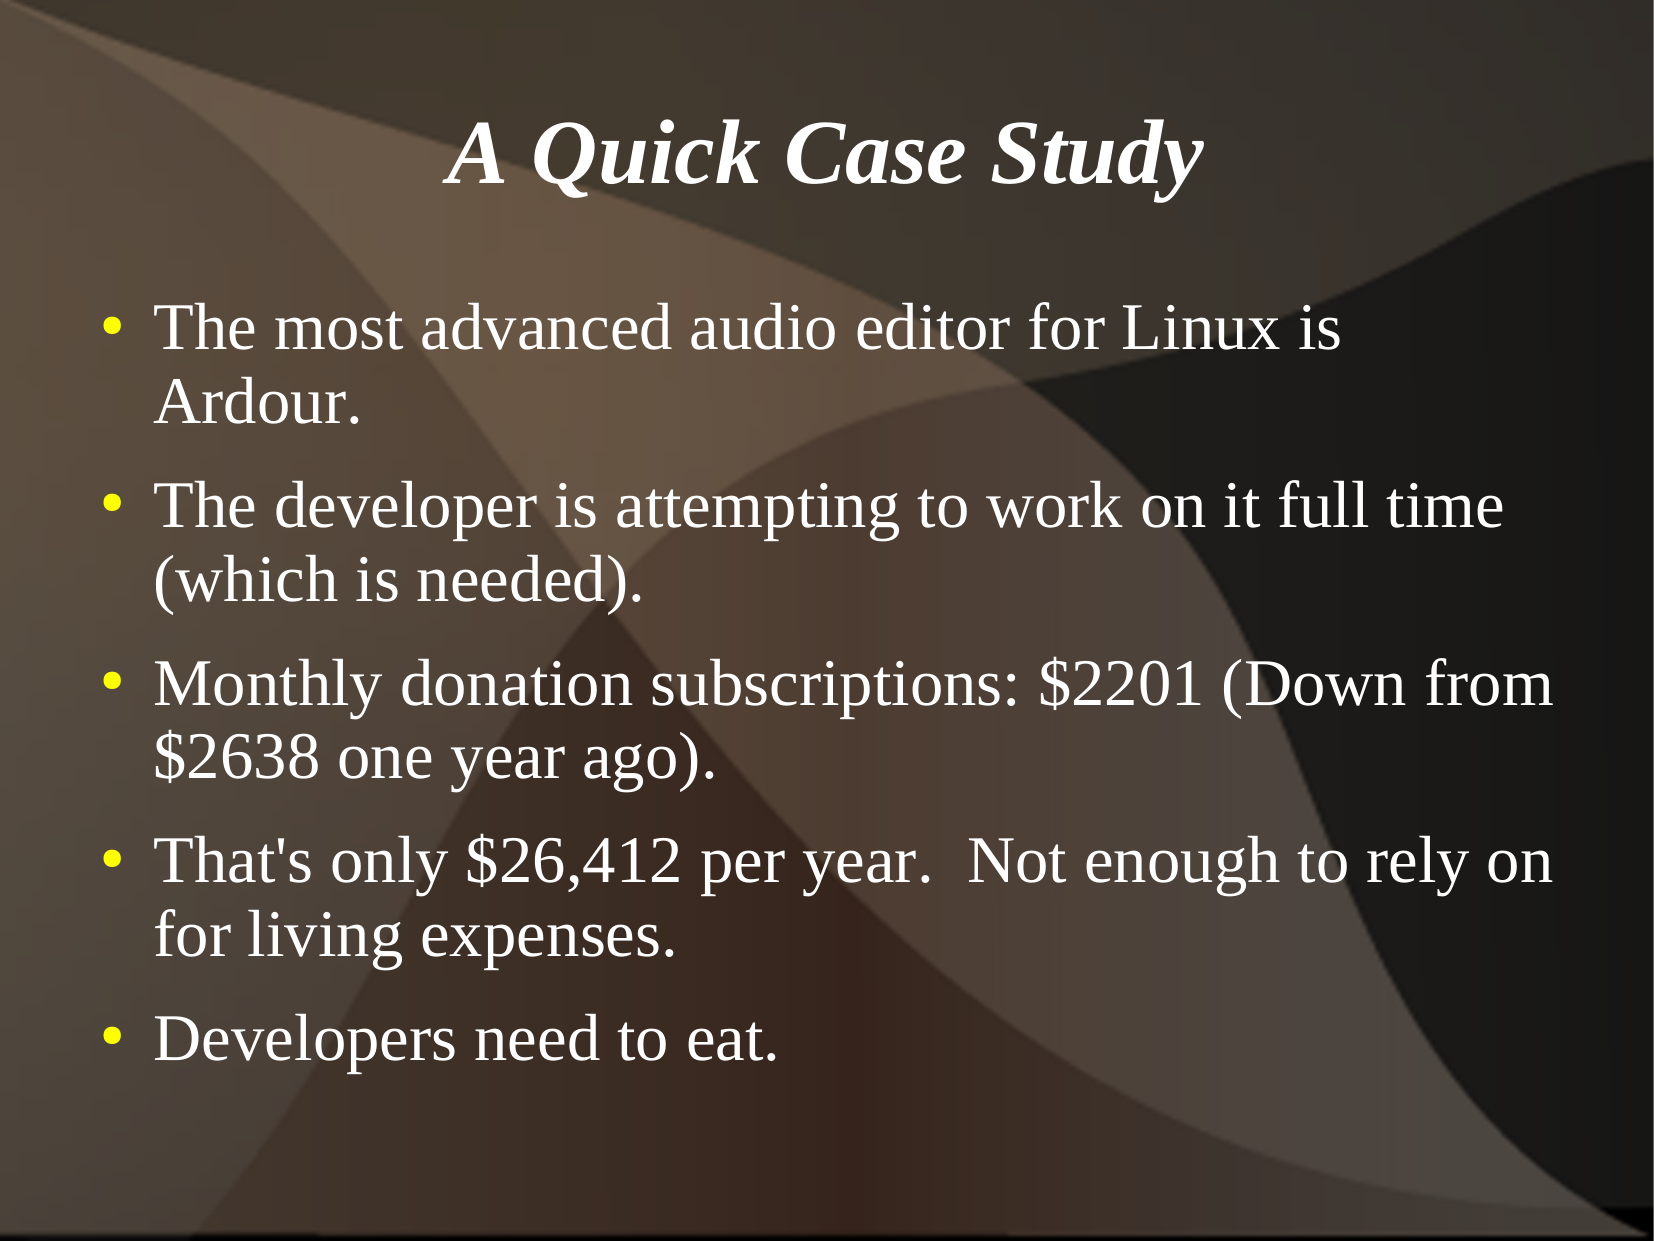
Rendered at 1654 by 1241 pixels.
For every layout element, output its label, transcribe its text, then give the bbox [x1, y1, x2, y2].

title A Quick Case Study [82, 56, 1571, 250]
picture [0, 0, 1654, 1241]
list The most advanced audio editor for Linux is Ardour. The developer is attempting to work on it full time (which is needed). Monthly donation subscriptions: $2201 (Down from $2638 one year ago). That's only $26,412 per year. Not enough to rely on for living expenses. Developers need to eat. [82, 290, 1571, 1094]
